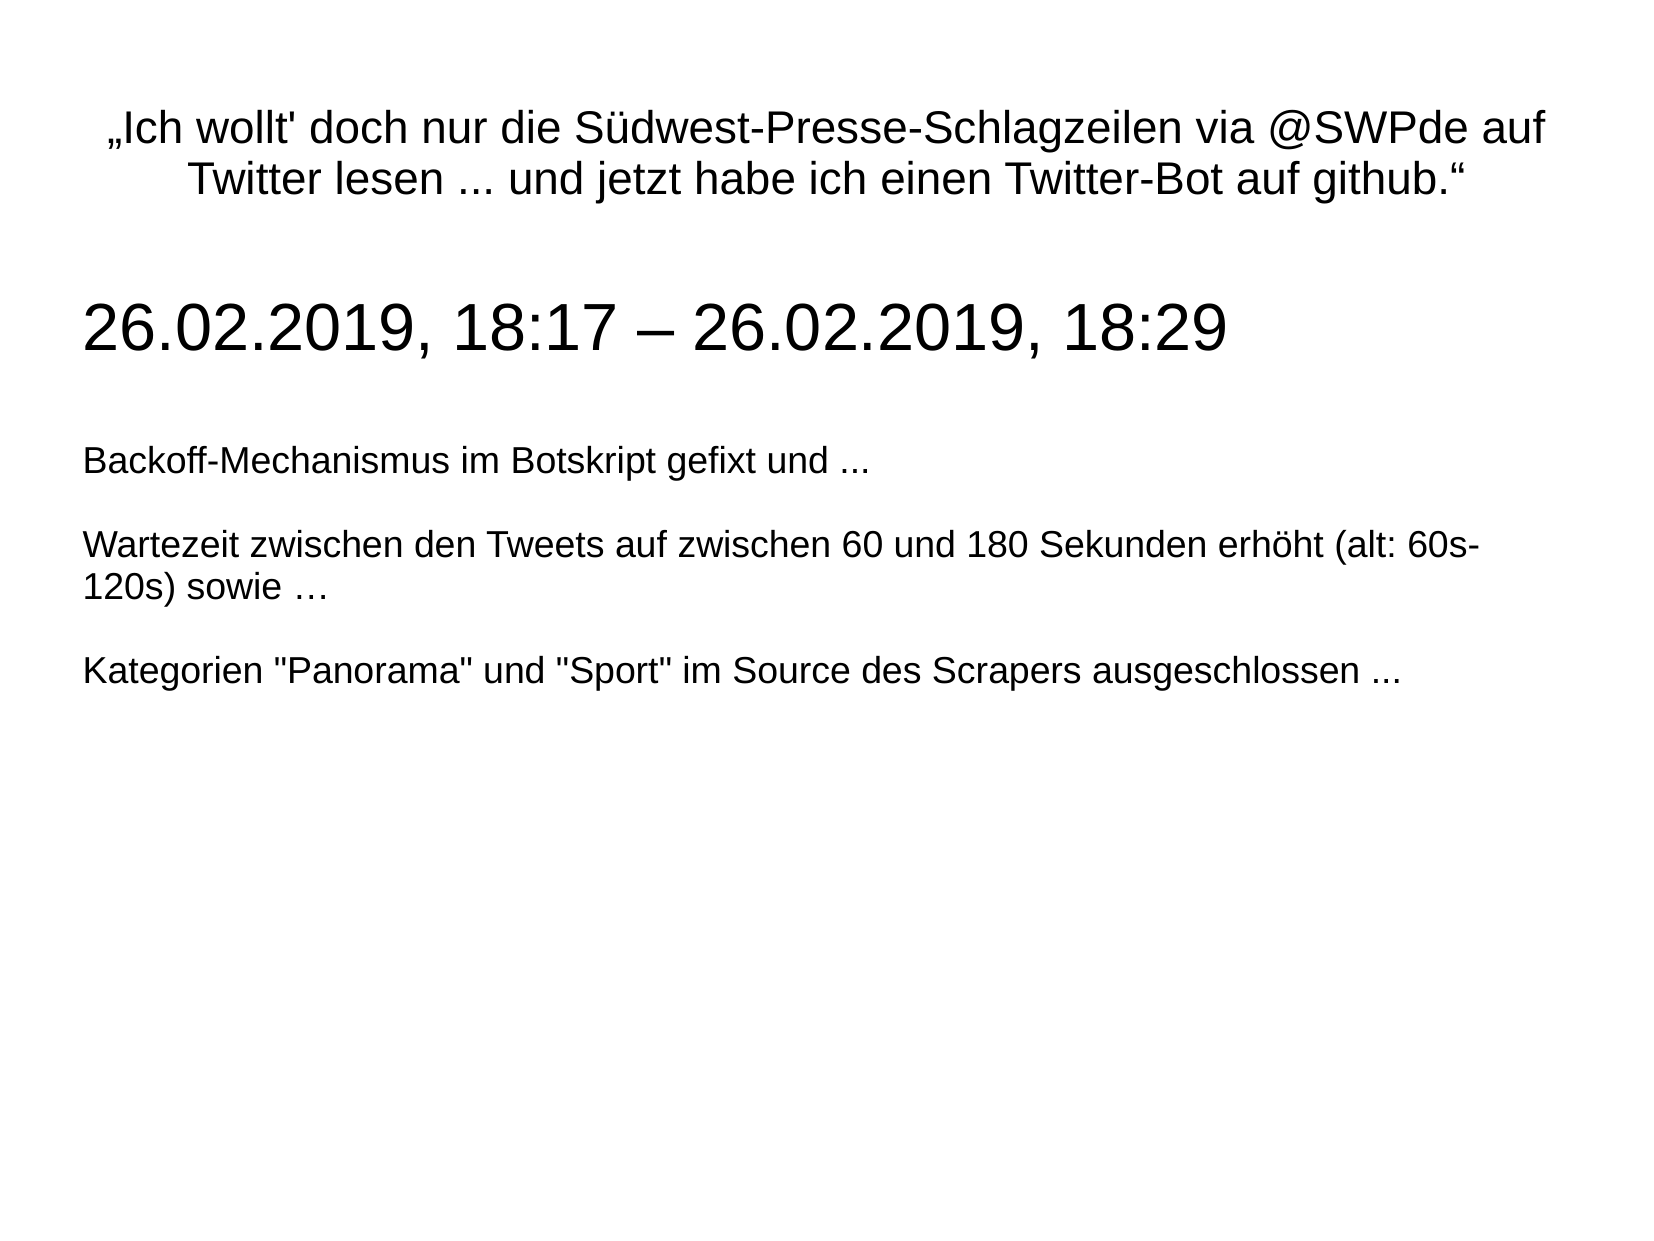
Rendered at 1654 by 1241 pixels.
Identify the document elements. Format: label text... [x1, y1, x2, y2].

subtitle 26.02.2019, 18:17 – 26.02.2019, 18:29 Backoff-Mechanismus im Botskript gefixt und ... Wartezeit zwischen den Tweets auf zwischen 60 und 180 Sekunden erhöht (alt: 60s-120s) sowie … Kategorien "Panorama" und "Sport" im Source des Scrapers ausgeschlossen ... [82, 290, 1571, 1010]
title „Ich wollt' doch nur die Südwest-Presse-Schlagzeilen via @SWPde auf Twitter lesen ... und jetzt habe ich einen Twitter-Bot auf github.“ [82, 49, 1571, 257]
